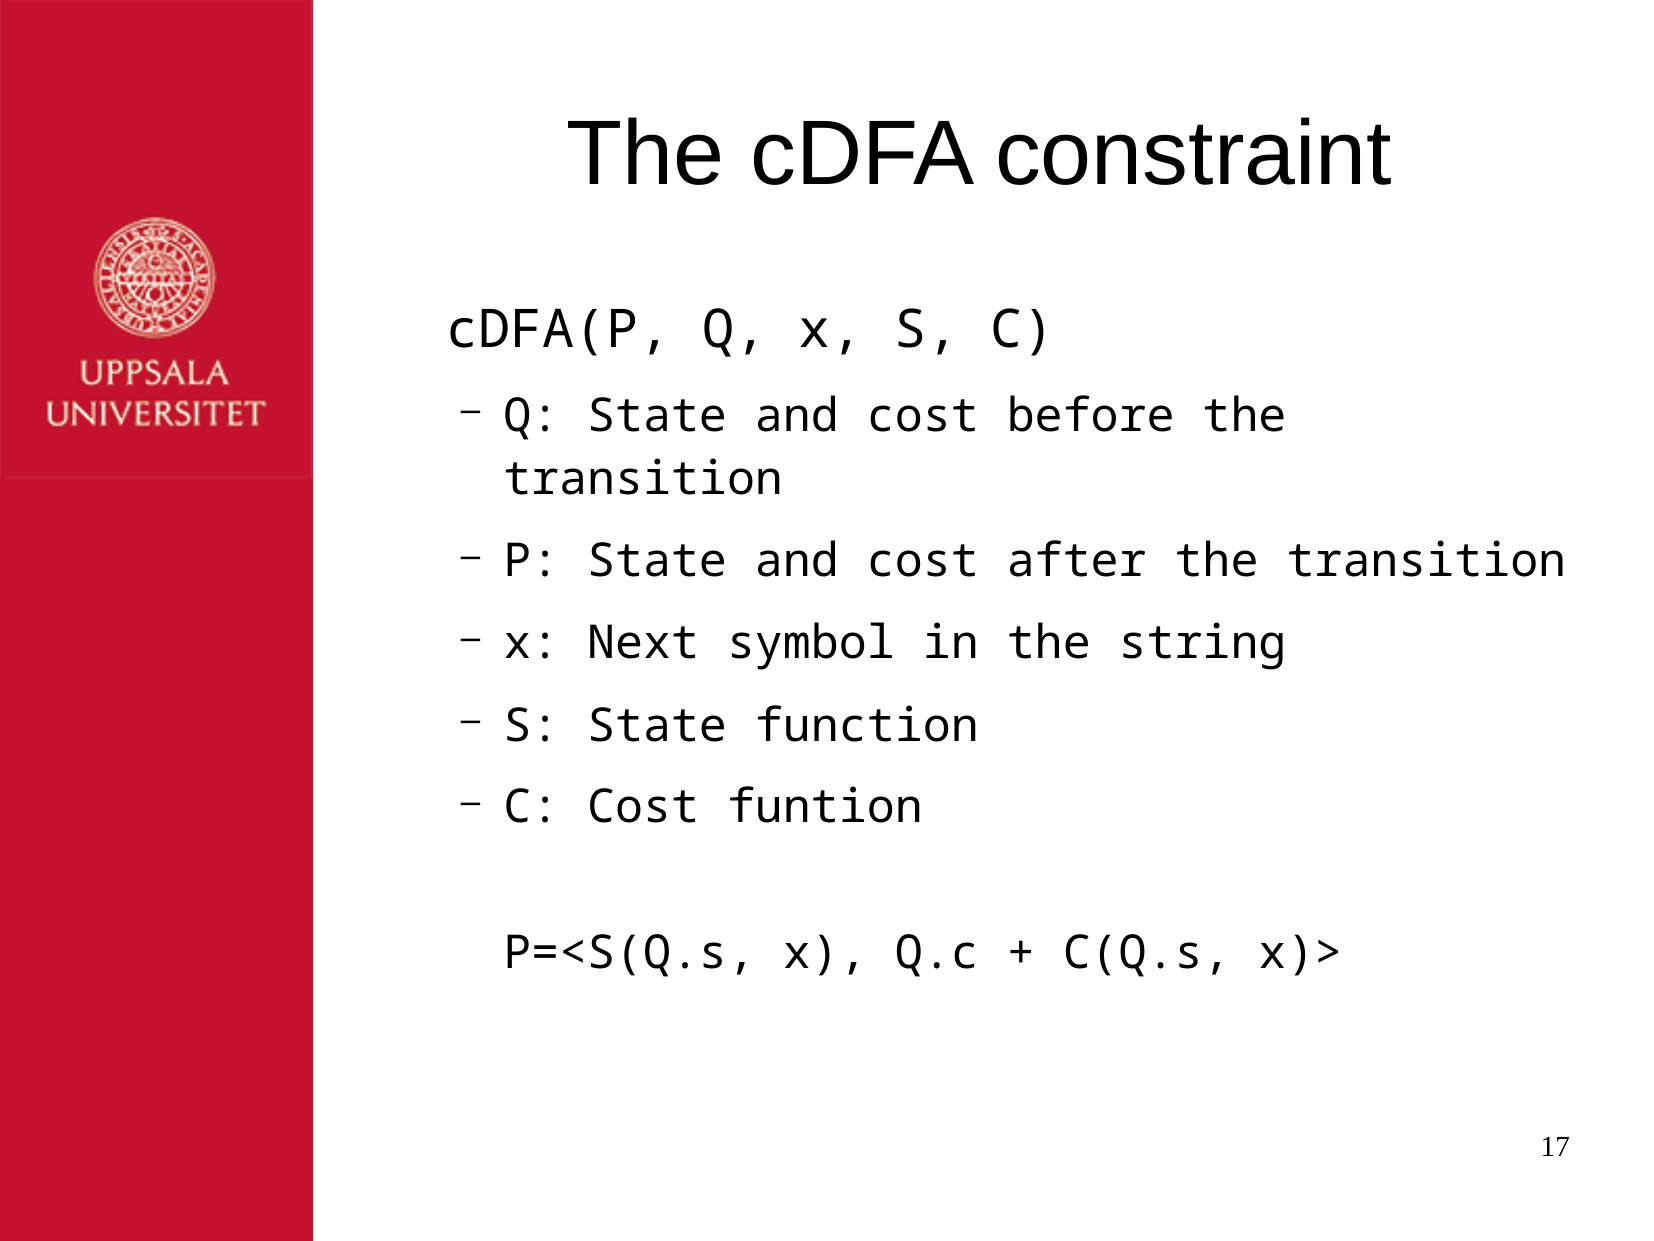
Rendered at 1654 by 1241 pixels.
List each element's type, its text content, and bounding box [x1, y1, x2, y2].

list cDFA(P, Q, x, S, C) Q: State and cost before the transition P: State and cost after the transition x: Next symbol in the string S: State function C: Cost funtion P=<S(Q.s, x), Q.c + C(Q.s, x)> [390, 290, 1571, 1010]
picture [0, 0, 235, 800]
title The cDFA constraint [390, 49, 1571, 257]
